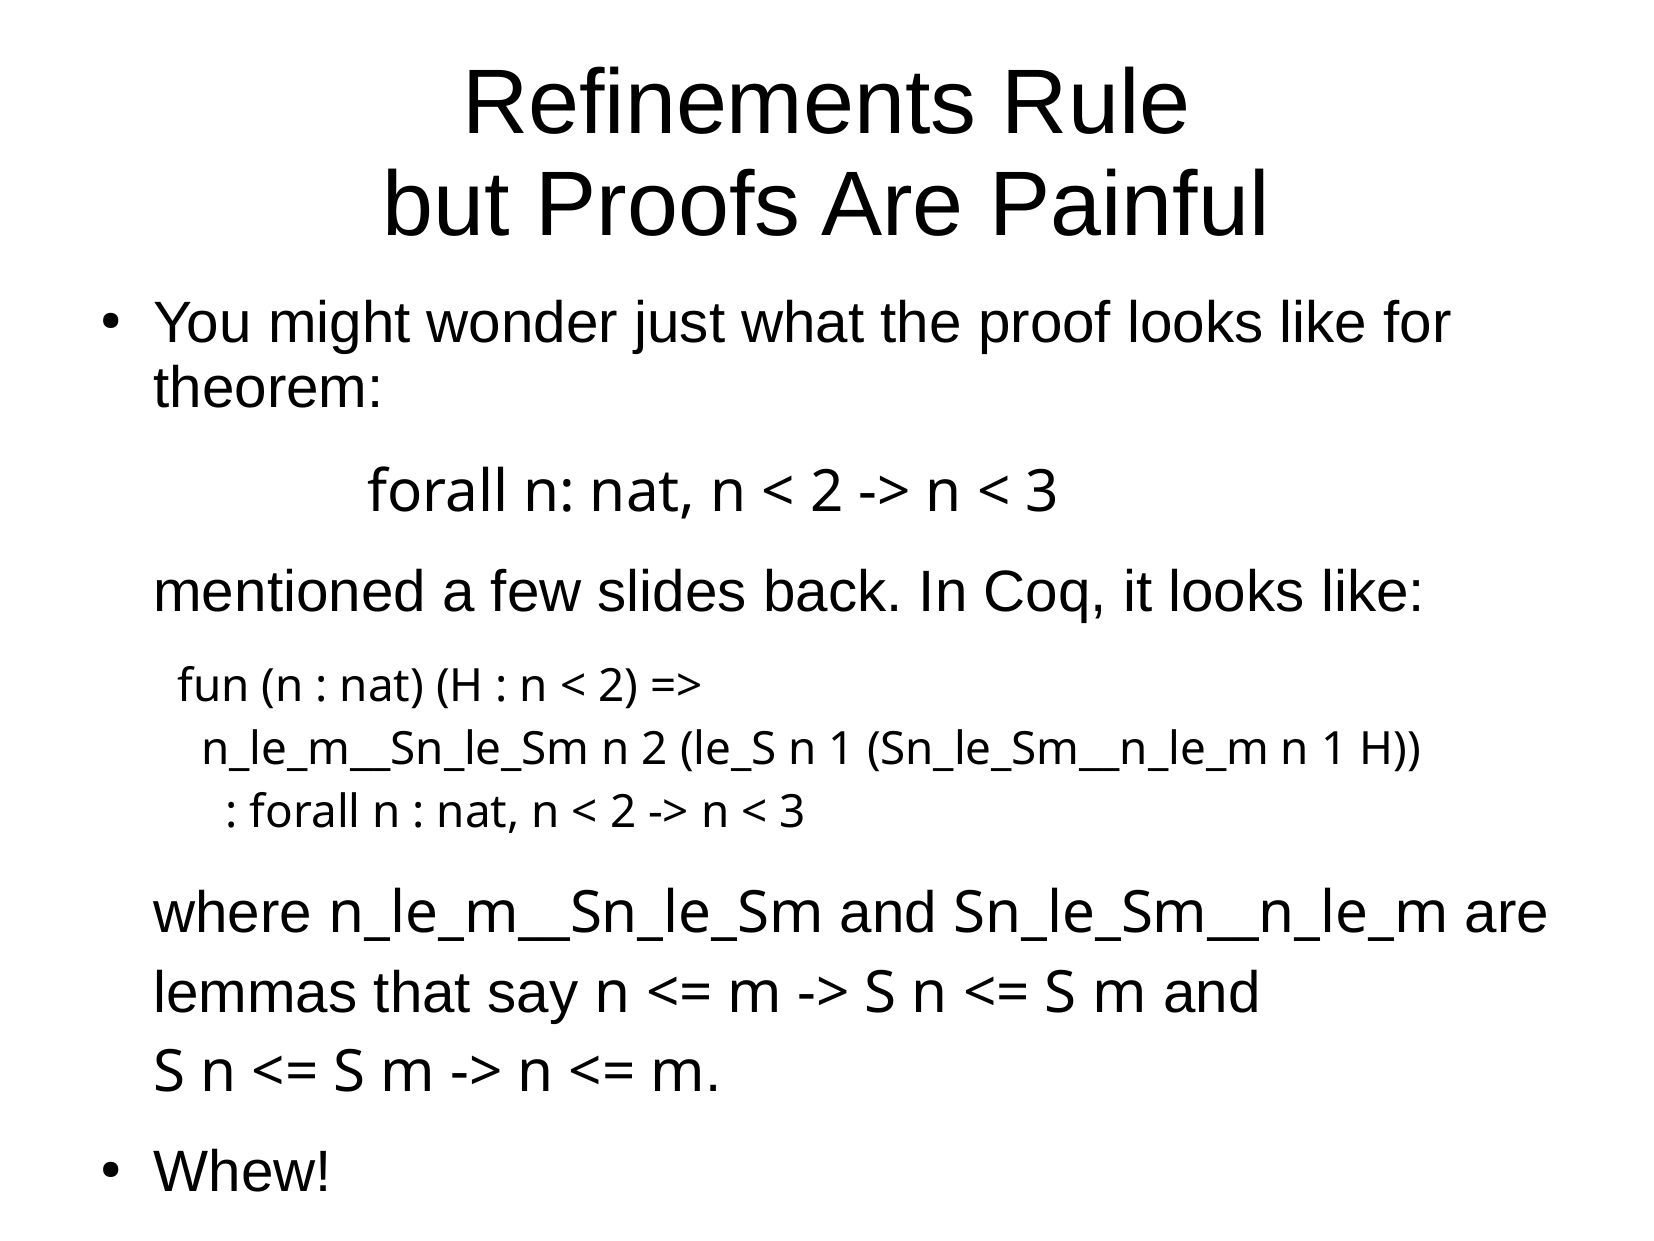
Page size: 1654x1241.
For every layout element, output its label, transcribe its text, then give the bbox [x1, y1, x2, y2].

list You might wonder just what the proof looks like for theorem: forall n: nat, n < 2 -> n < 3 mentioned a few slides back. In Coq, it looks like: fun (n : nat) (H : n < 2) => n_le_m__Sn_le_Sm n 2 (le_S n 1 (Sn_le_Sm__n_le_m n 1 H)) : forall n : nat, n < 2 -> n < 3 where n_le_m__Sn_le_Sm and Sn_le_Sm__n_le_m are lemmas that say n <= m -> S n <= S m and S n <= S m -> n <= m. Whew! [82, 290, 1571, 1149]
title Refinements Rule but Proofs Are Painful [82, 49, 1571, 257]
